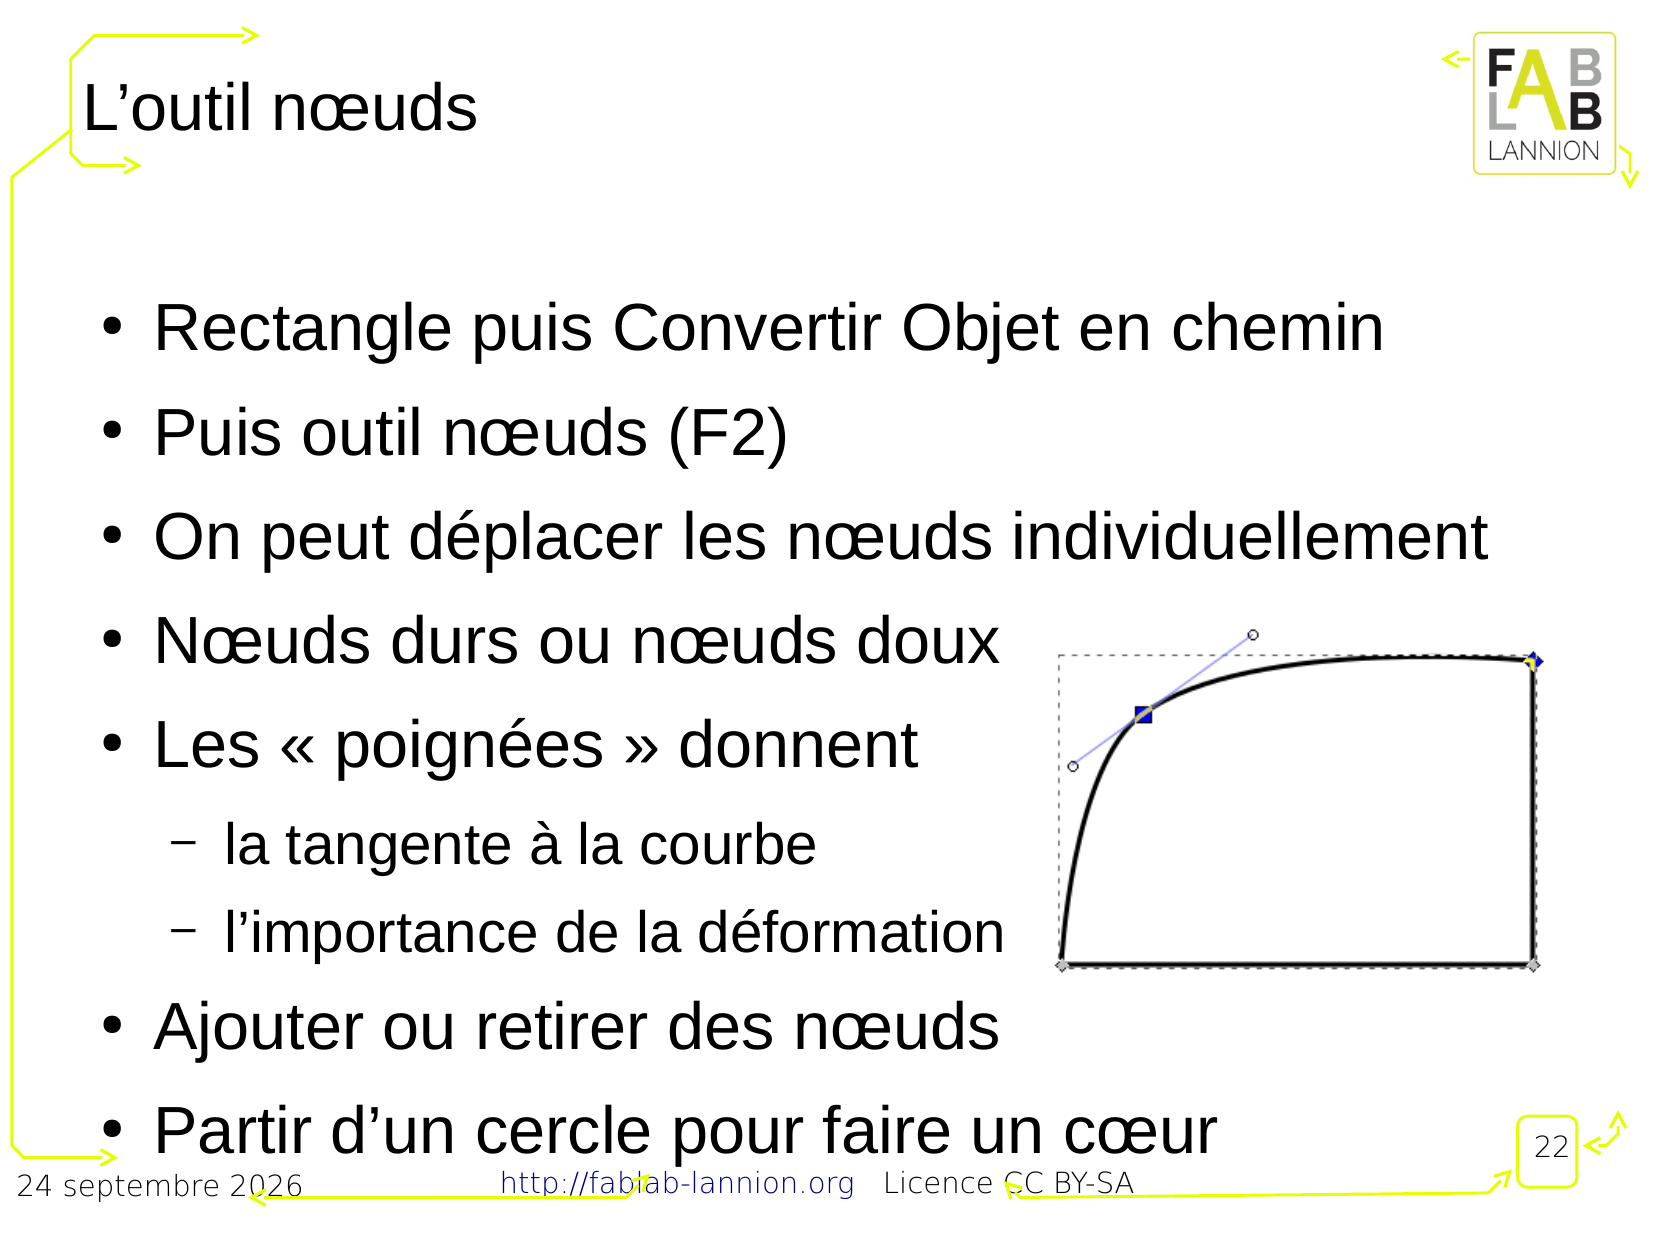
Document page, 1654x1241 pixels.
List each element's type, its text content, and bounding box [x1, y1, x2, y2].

picture [1470, 29, 1619, 178]
picture [1024, 625, 1583, 1005]
title L’outil nœuds [82, 49, 1441, 166]
list Rectangle puis Convertir Objet en chemin Puis outil nœuds (F2) On peut déplacer les nœuds individuellement Nœuds durs ou nœuds doux Les « poignées » donnent la tangente à la courbe l’importance de la déformation Ajouter ou retirer des nœuds Partir d’un cercle pour faire un cœur [82, 290, 1571, 1099]
